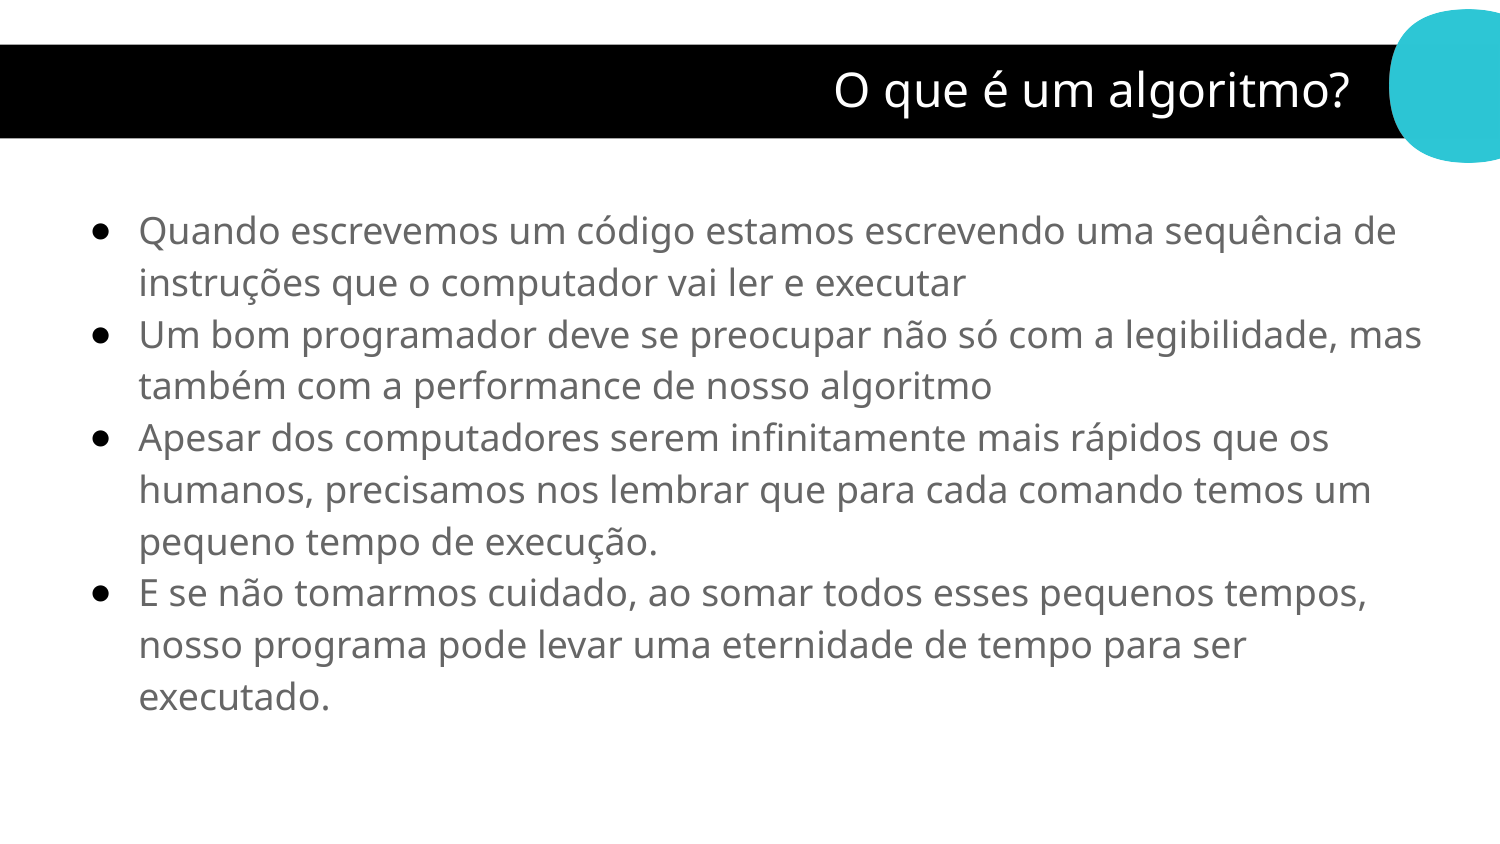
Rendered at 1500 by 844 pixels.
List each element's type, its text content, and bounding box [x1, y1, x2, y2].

title O que é um algoritmo? [206, 44, 1367, 185]
picture [1389, 9, 1500, 163]
subtitle Quando escrevemos um código estamos escrevendo uma sequência de instruções que o computador vai ler e executar Um bom programador deve se preocupar não só com a legibilidade, mas também com a performance de nosso algoritmo Apesar dos computadores serem infinitamente mais rápidos que os humanos, precisamos nos lembrar que para cada comando temos um pequeno tempo de execução. E se não tomarmos cuidado, ao somar todos esses pequenos tempos, nosso programa pode levar uma eternidade de tempo para ser executado. [48, 185, 1452, 758]
